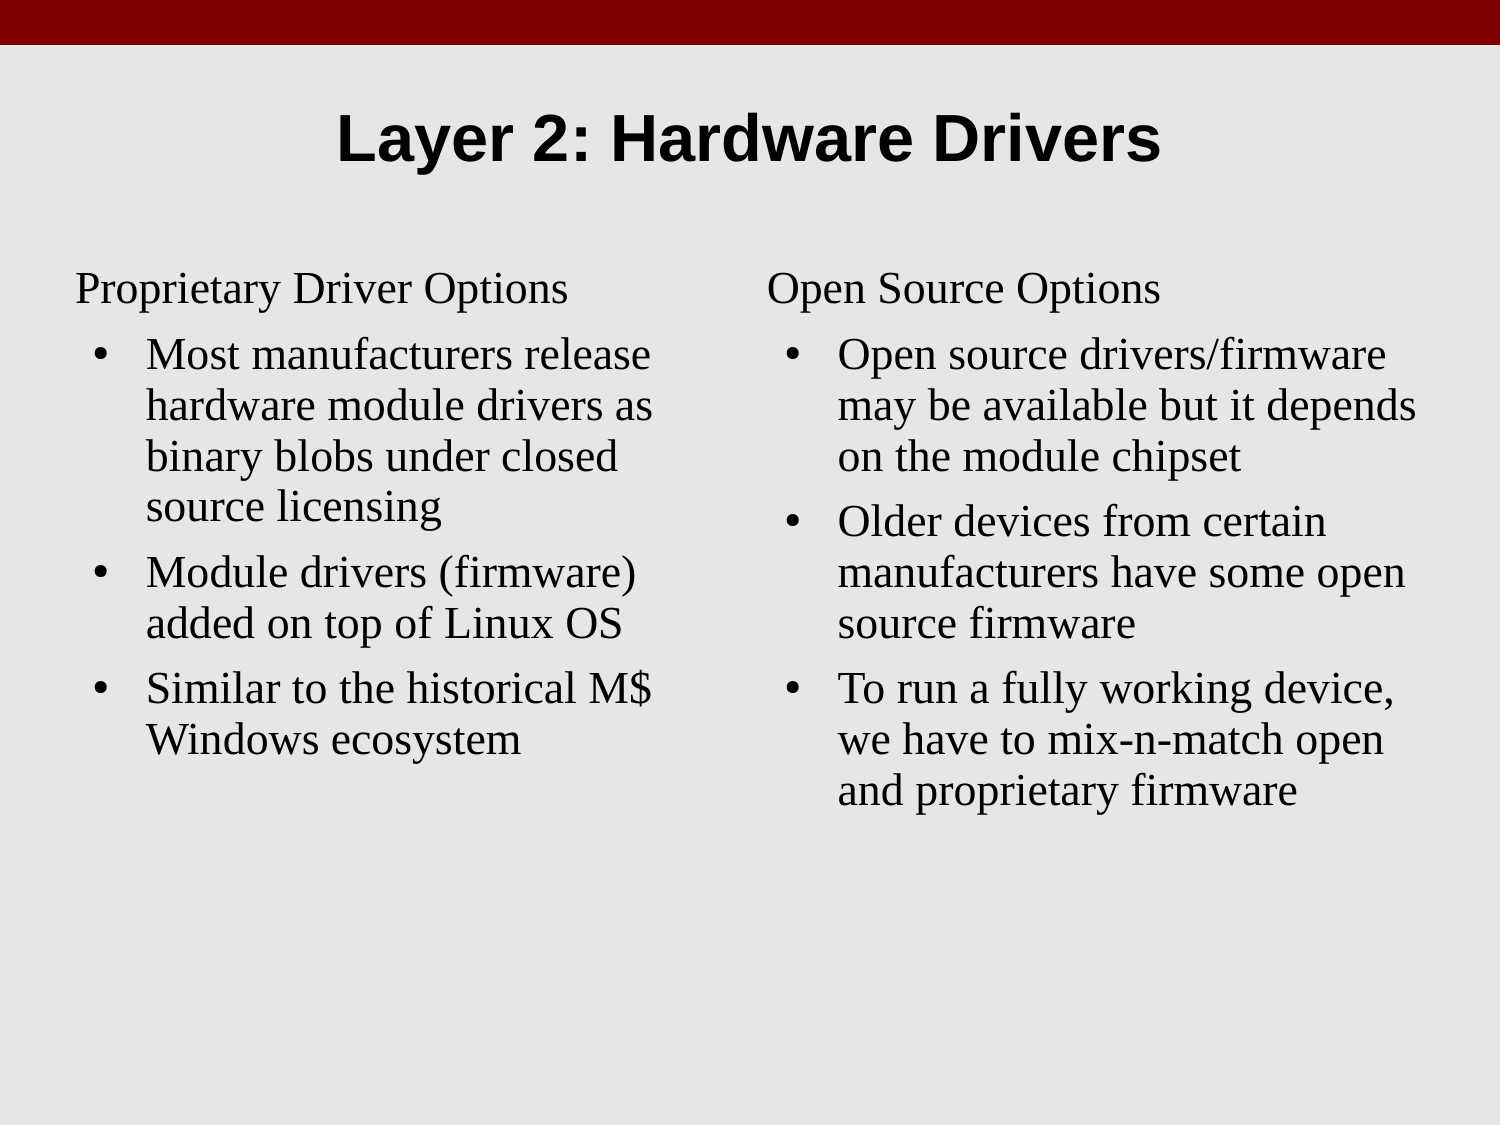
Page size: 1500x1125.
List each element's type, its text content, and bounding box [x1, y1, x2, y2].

title Layer 2: Hardware Drivers [75, 44, 1426, 233]
list Proprietary Driver Options Most manufacturers release hardware module drivers as binary blobs under closed source licensing Module drivers (firmware) added on top of Linux OS Similar to the historical M$ Windows ecosystem [75, 263, 734, 863]
list Open Source Options Open source drivers/firmware may be available but it depends on the module chipset Older devices from certain manufacturers have some open source firmware To run a fully working device, we have to mix-n-match open and proprietary firmware [766, 263, 1426, 859]
